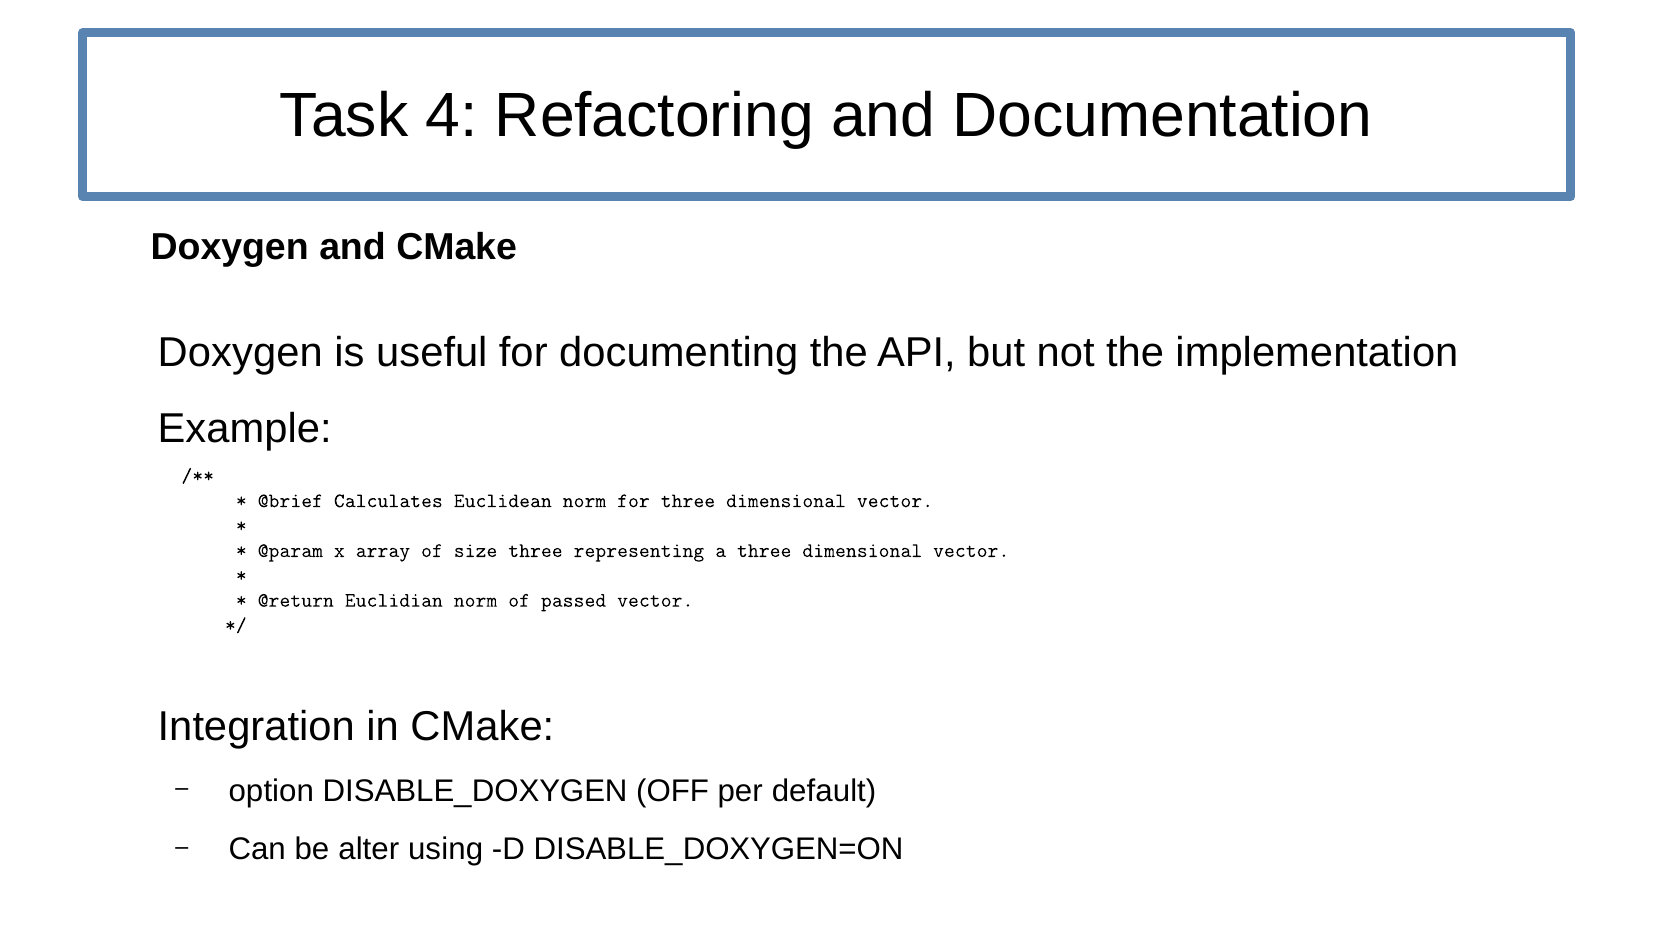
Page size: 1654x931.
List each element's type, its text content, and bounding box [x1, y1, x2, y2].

list Doxygen is useful for documenting the API, but not the implementation Example: Integration in CMake: option DISABLE_DOXYGEN (OFF per default) Can be alter using -D DISABLE_DOXYGEN=ON [86, 328, 1576, 869]
text_box [182, 467, 1006, 634]
text_box Doxygen and CMake [135, 218, 1051, 317]
title Task 4: Refactoring and Documentation [82, 32, 1571, 197]
